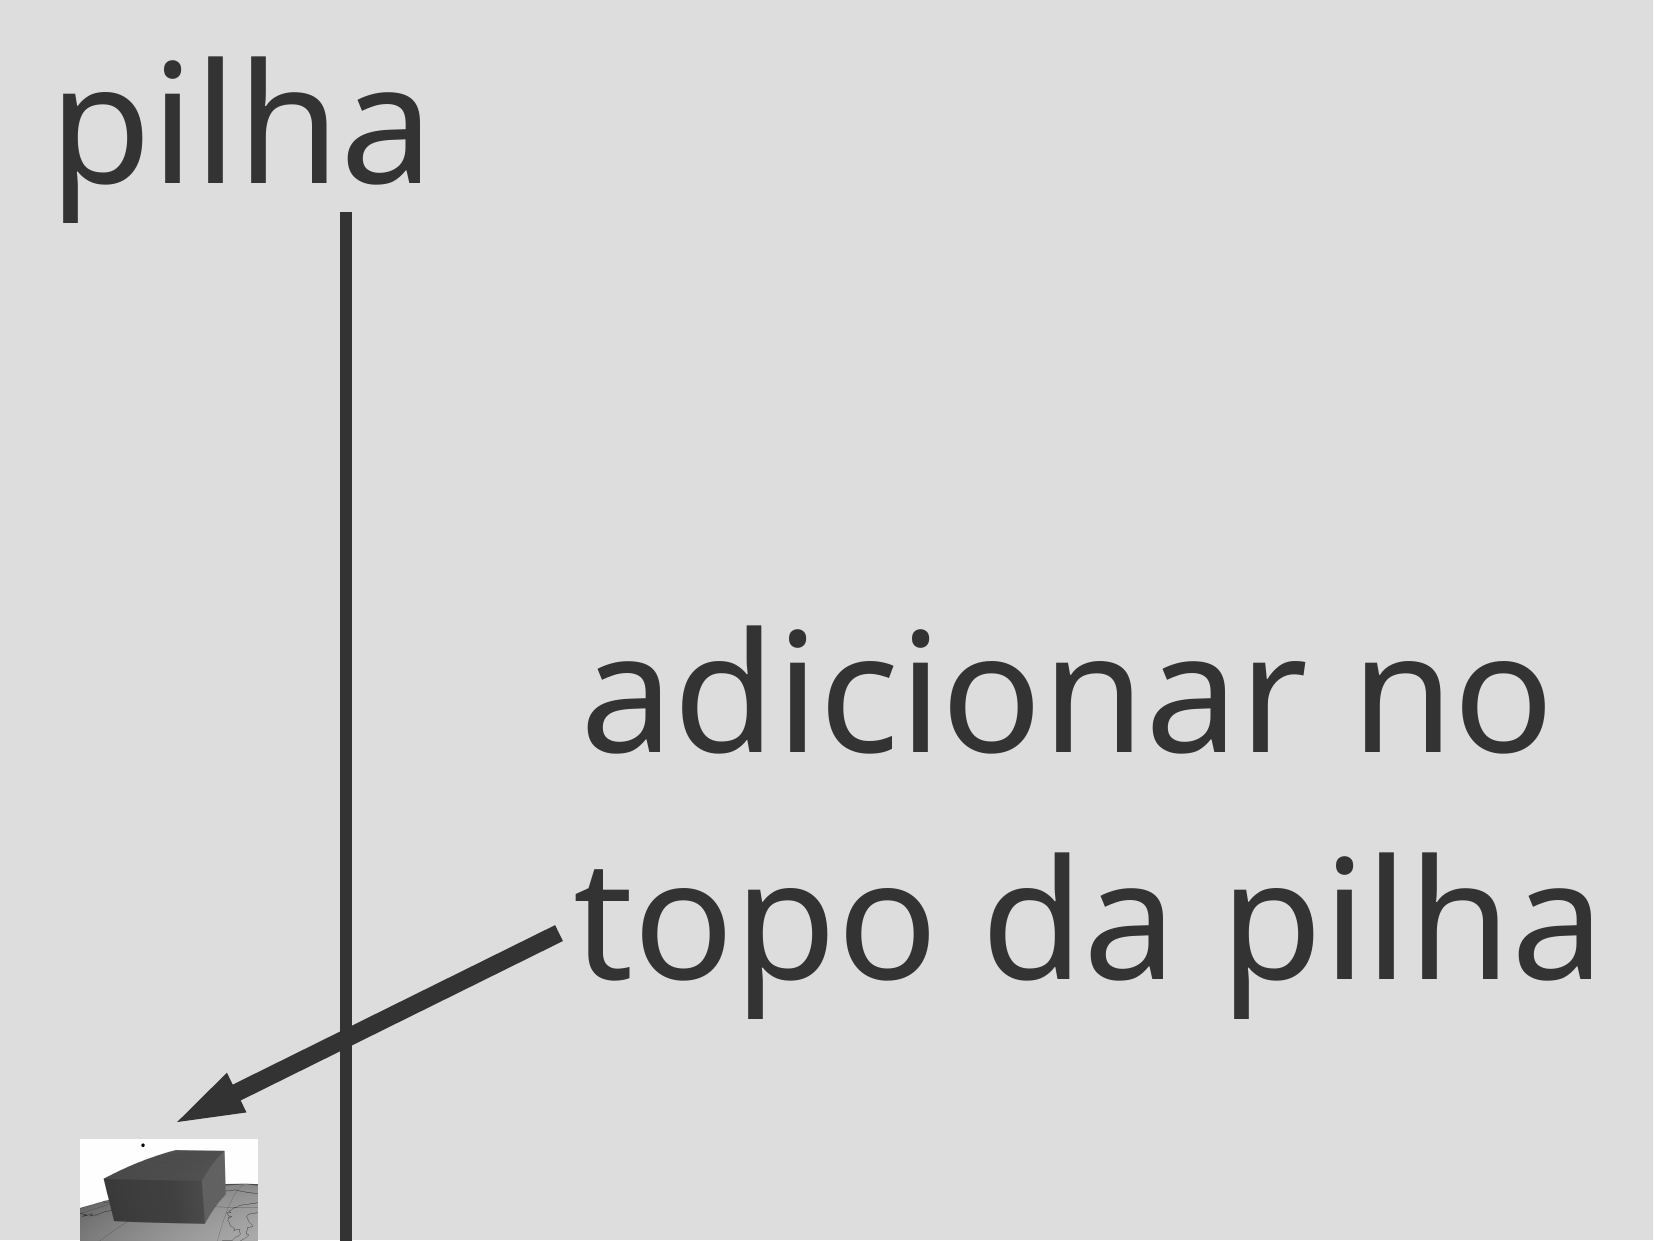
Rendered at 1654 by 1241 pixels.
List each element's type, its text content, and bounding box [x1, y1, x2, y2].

picture [80, 1139, 258, 1241]
text_box adicionar no topo da pilha [559, 567, 1241, 969]
text_box pilha [34, 0, 323, 207]
